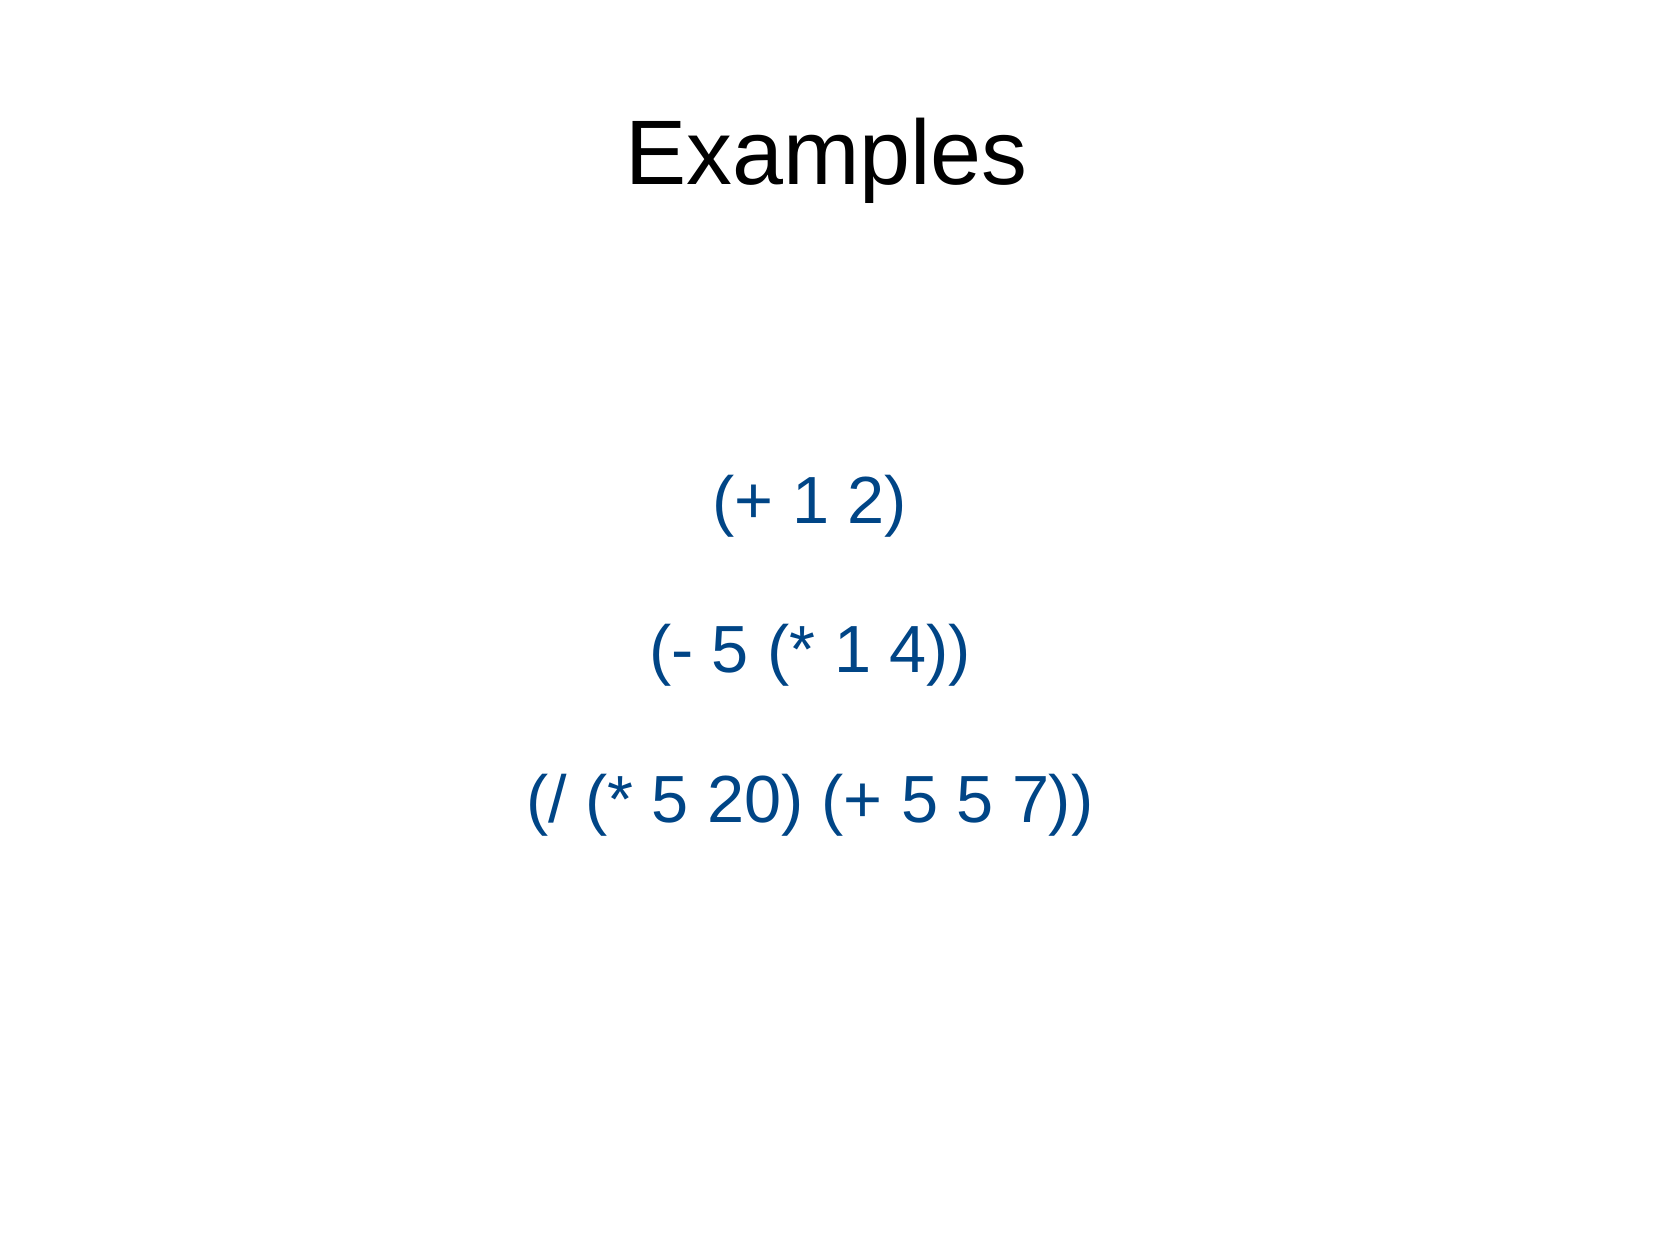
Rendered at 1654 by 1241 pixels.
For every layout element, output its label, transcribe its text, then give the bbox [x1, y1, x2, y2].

title Examples [82, 49, 1571, 257]
subtitle (+ 1 2) (- 5 (* 1 4)) (/ (* 5 20) (+ 5 5 7)) [82, 290, 1538, 1010]
